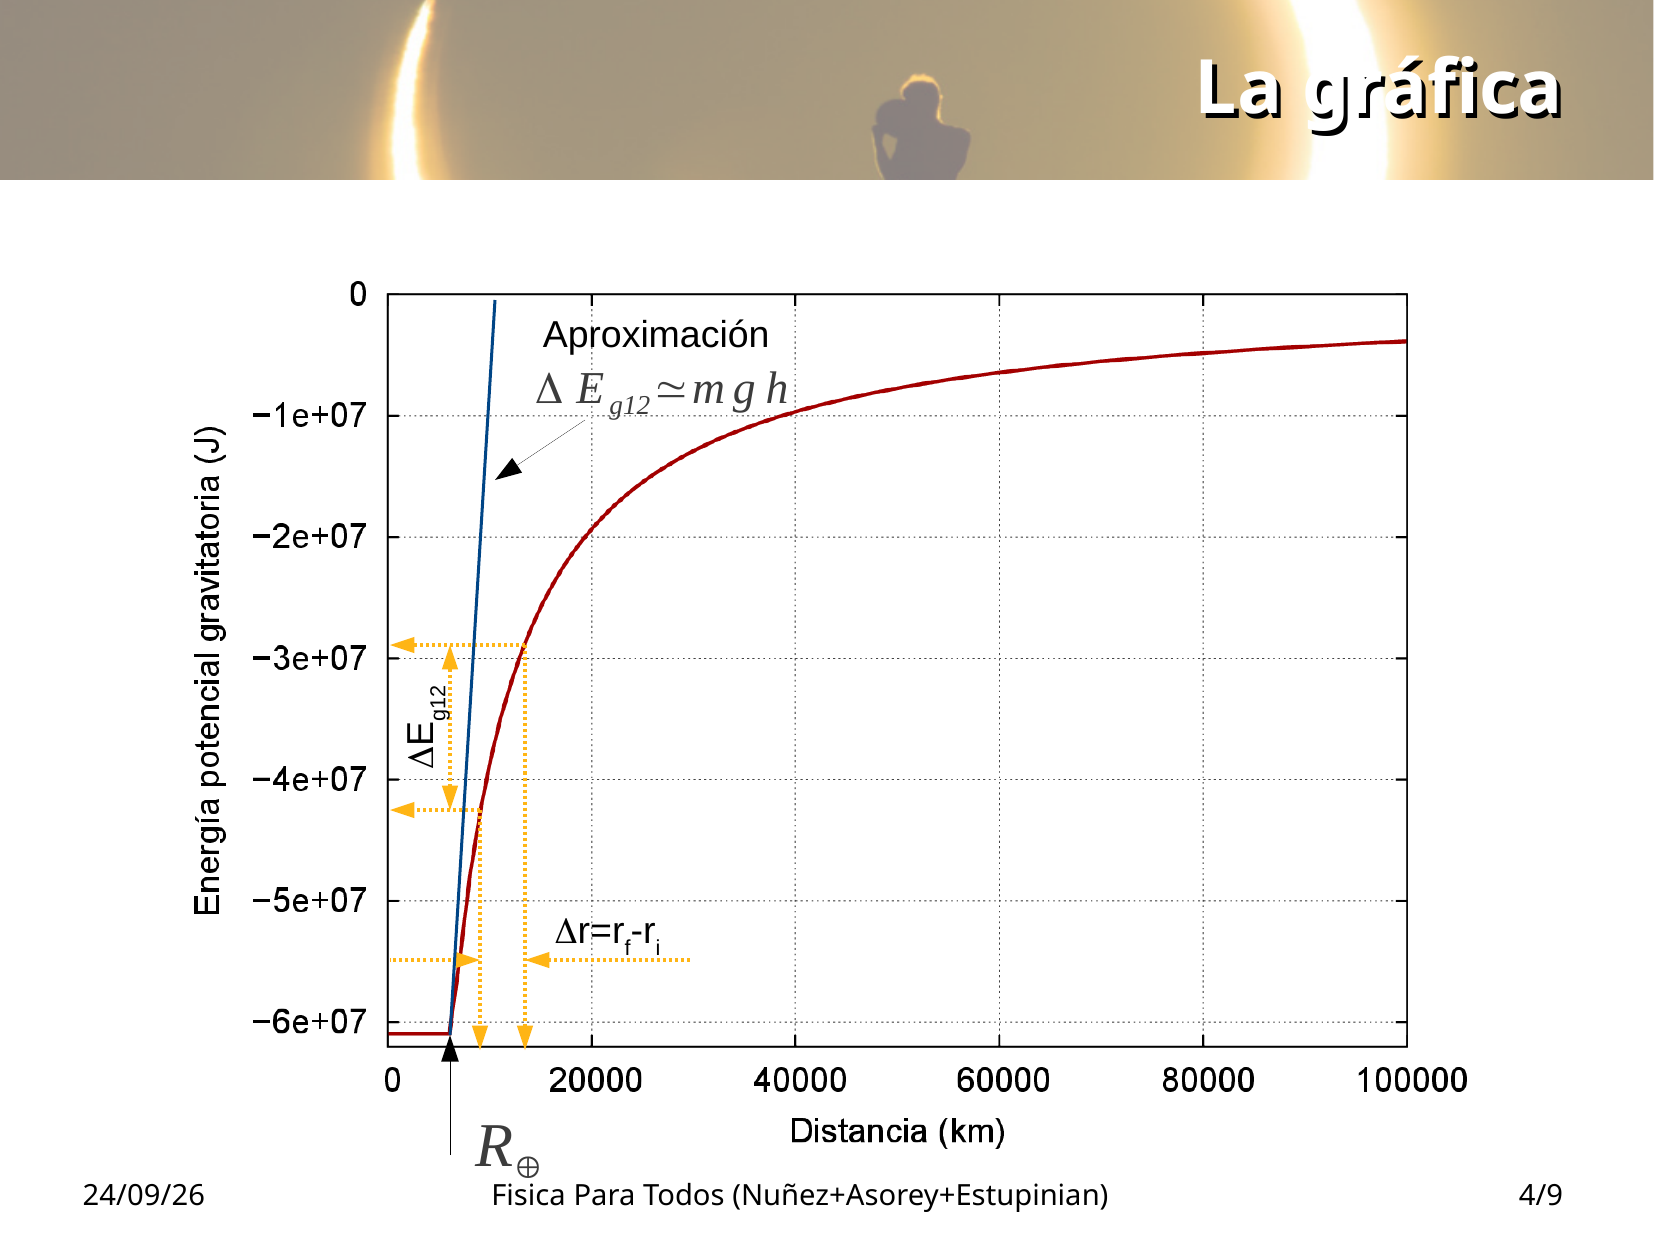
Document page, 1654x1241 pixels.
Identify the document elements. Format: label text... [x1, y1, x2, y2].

text_box Aproximación [528, 305, 785, 362]
picture [180, 253, 1468, 1156]
title La gráfica [75, 19, 1564, 151]
picture [0, 0, 1654, 180]
chart [465, 1110, 549, 1180]
chart [528, 362, 796, 421]
